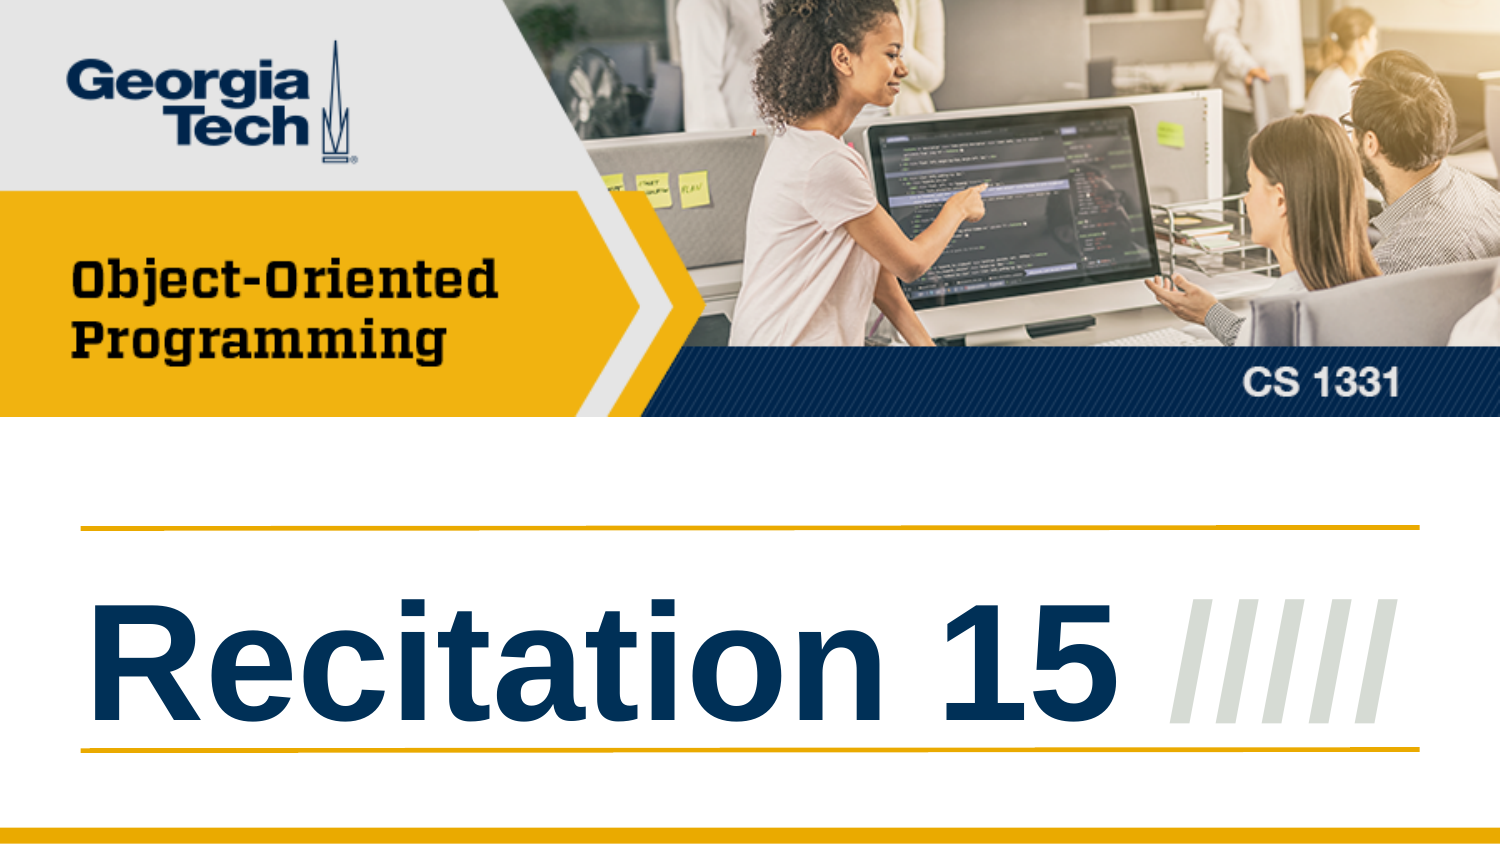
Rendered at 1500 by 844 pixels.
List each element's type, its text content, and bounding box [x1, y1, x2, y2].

list Recitation 15 ///// [51, 527, 1449, 750]
picture [0, 0, 1500, 417]
